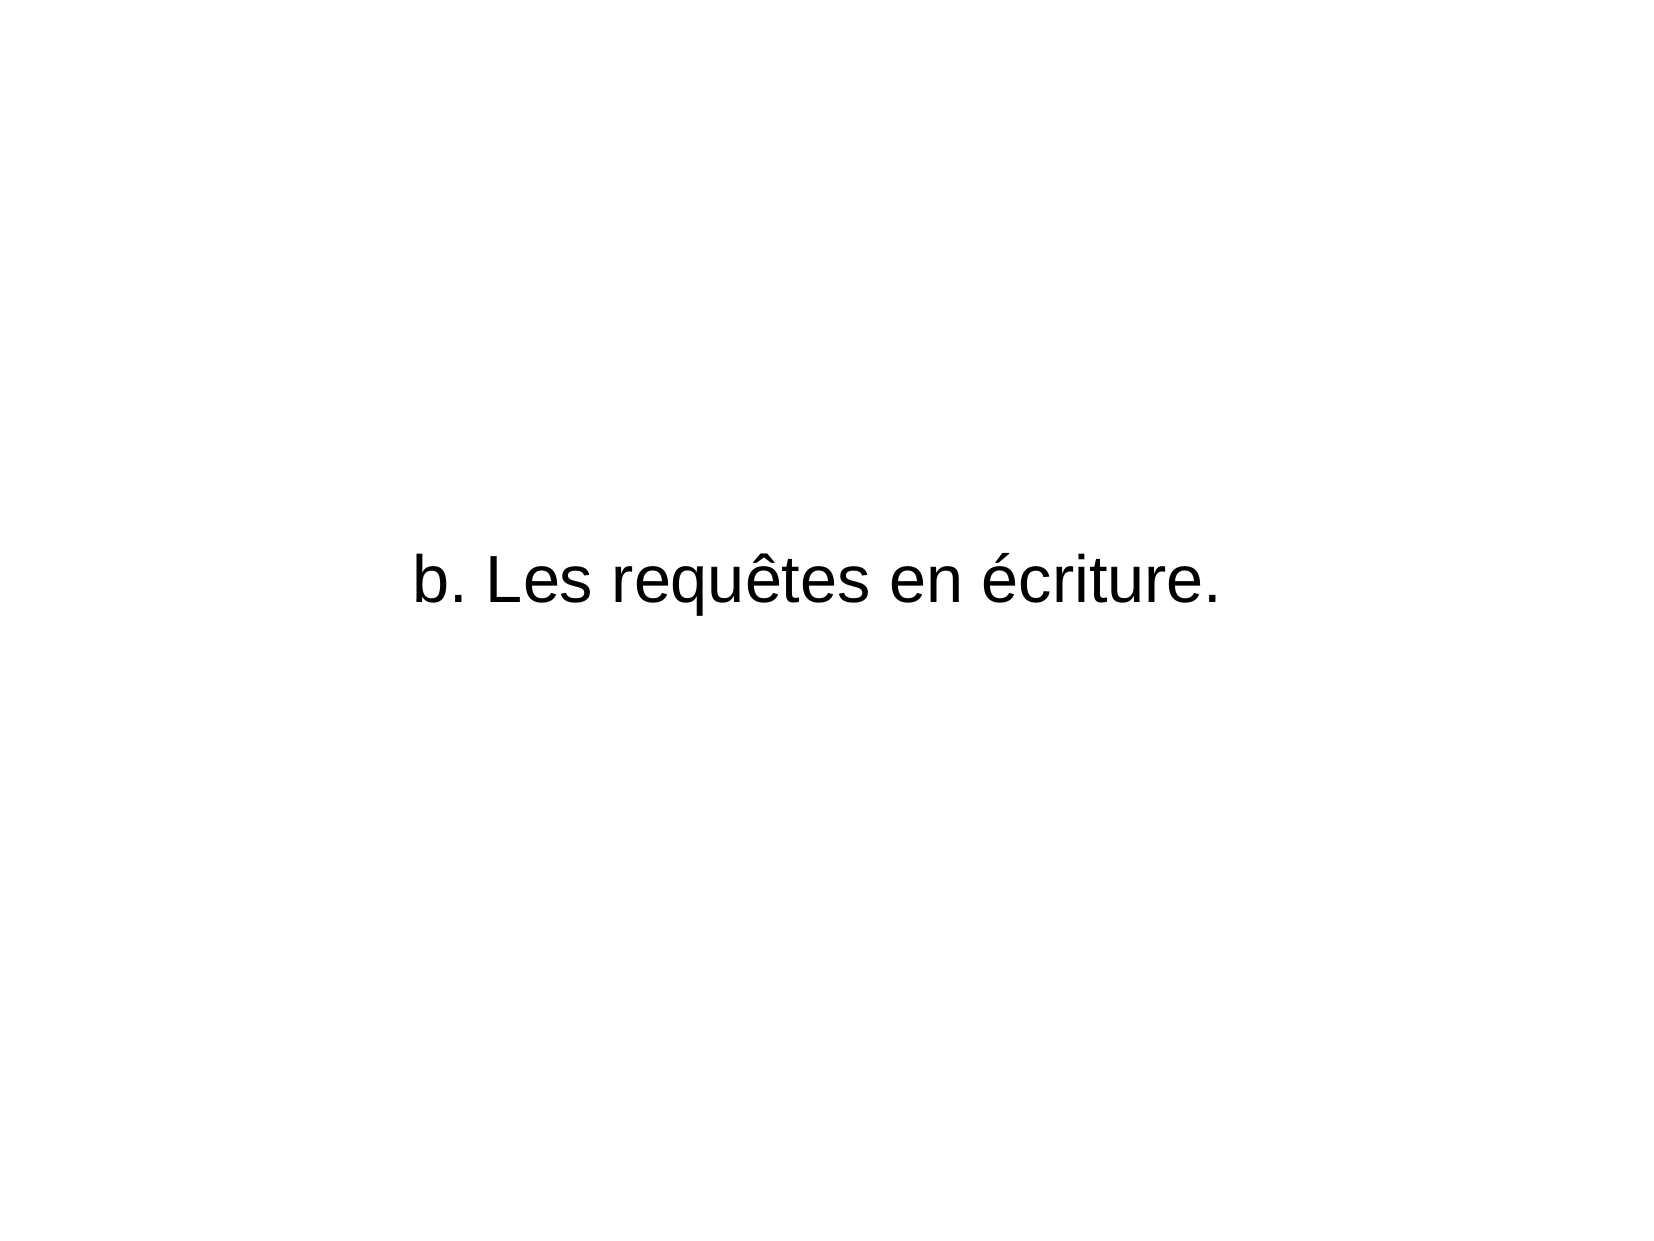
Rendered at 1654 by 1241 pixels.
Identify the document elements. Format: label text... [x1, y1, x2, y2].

subtitle b. Les requêtes en écriture. [82, 49, 1571, 1109]
